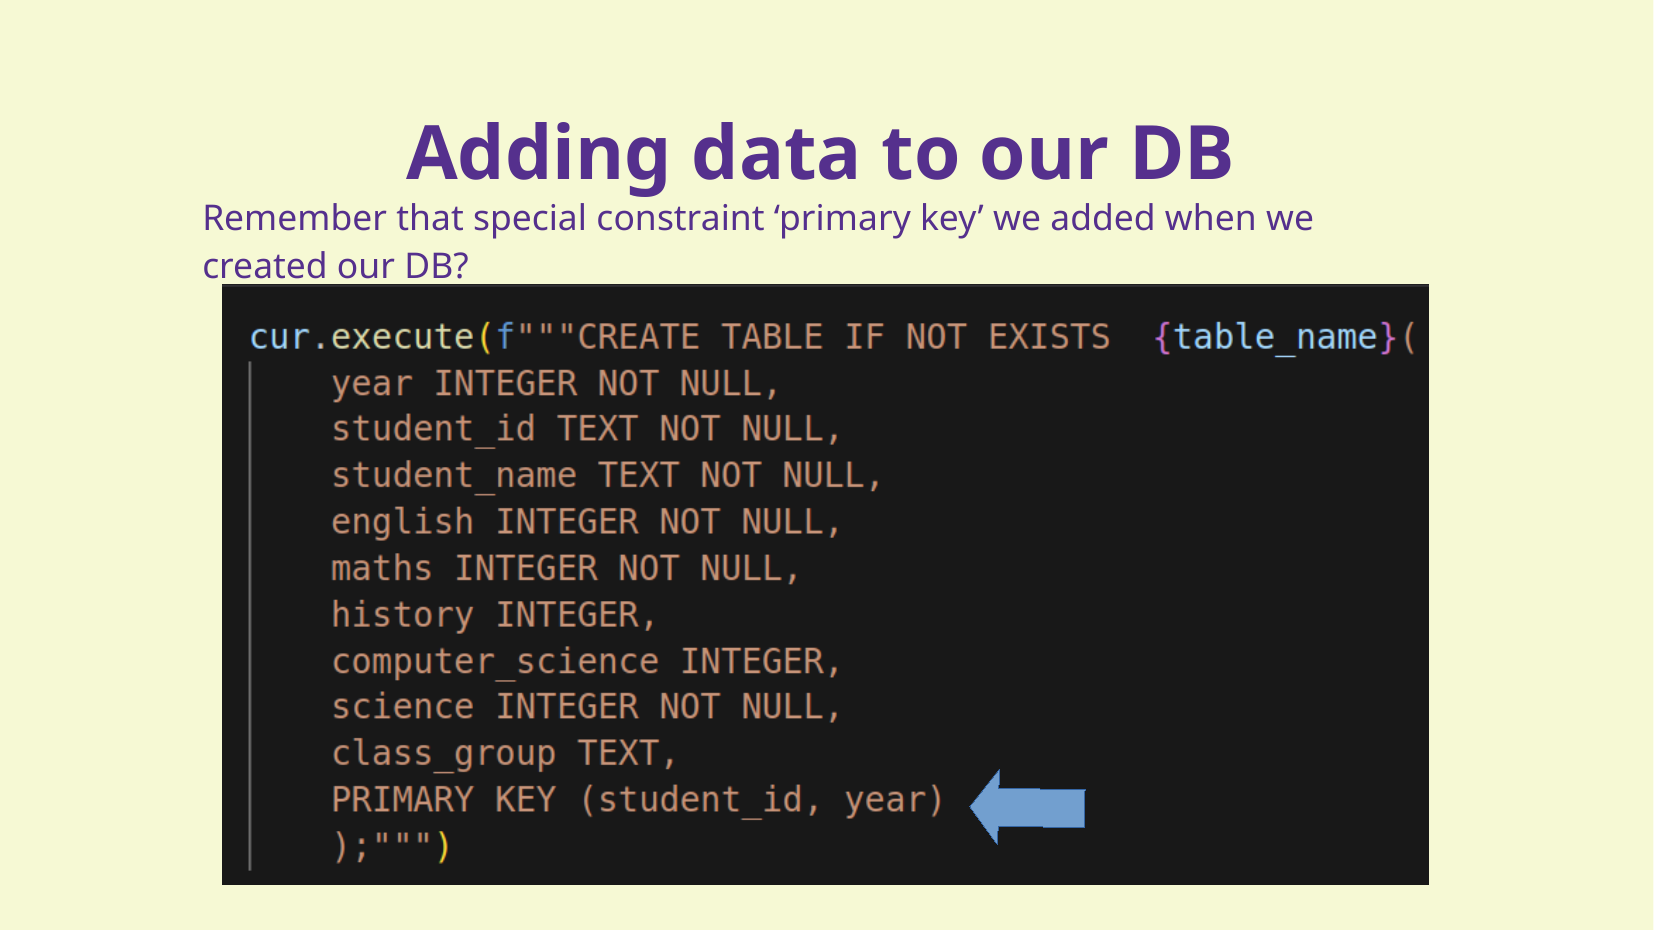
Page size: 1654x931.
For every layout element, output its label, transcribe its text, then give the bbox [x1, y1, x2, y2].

picture [222, 737, 1429, 885]
title Adding data to our DB [76, 98, 1565, 202]
text_box Remember that special constraint ‘primary key’ we added when we created our DB? [187, 202, 1463, 737]
text_box [969, 769, 1086, 845]
